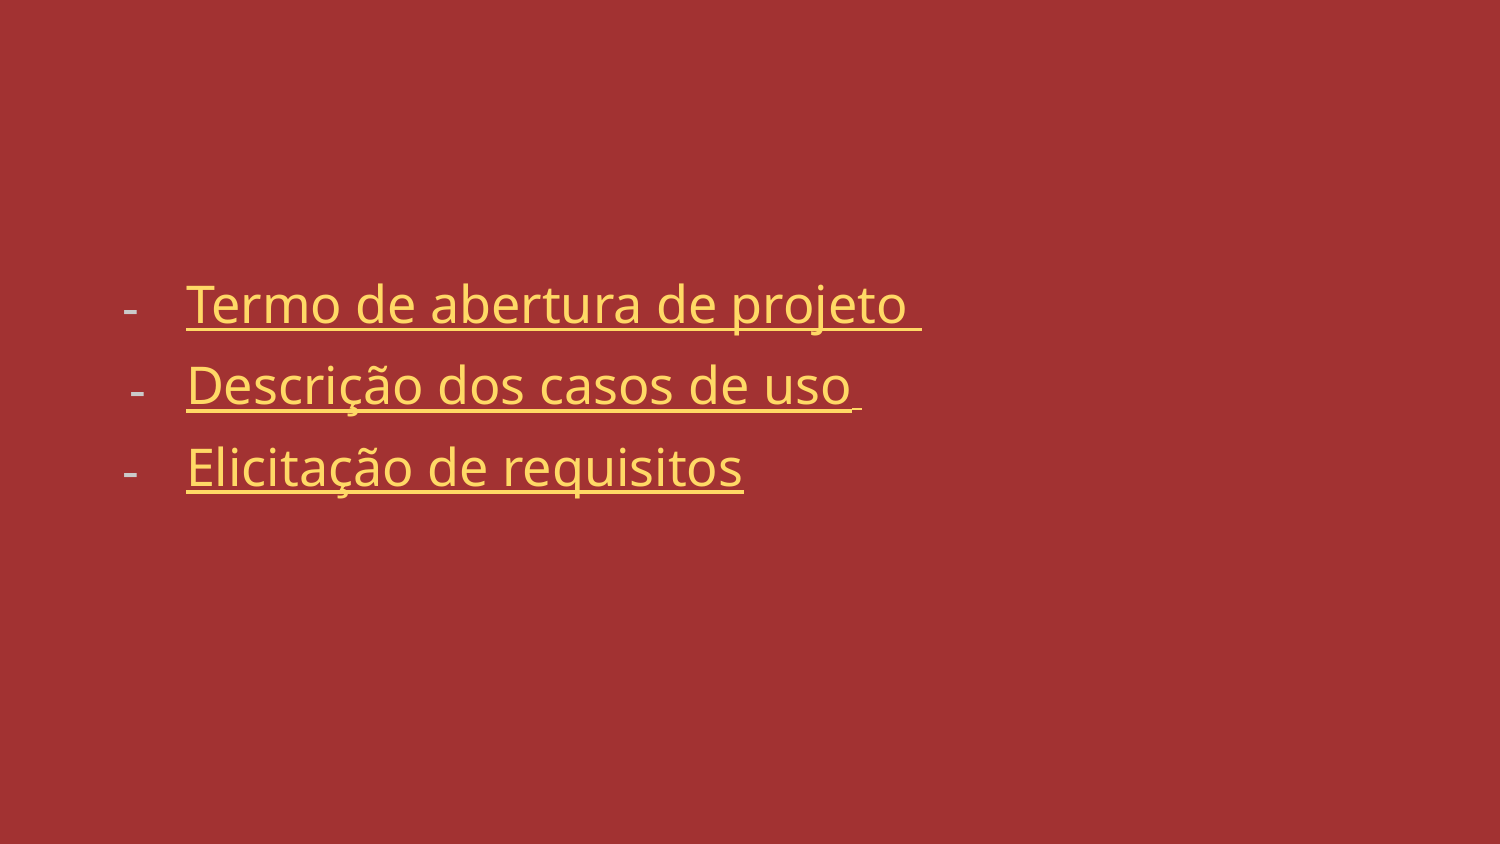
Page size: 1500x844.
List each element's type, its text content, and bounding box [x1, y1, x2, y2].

list Termo de abertura de projeto Descrição dos casos de uso Elicitação de requisitos [96, 150, 1320, 711]
